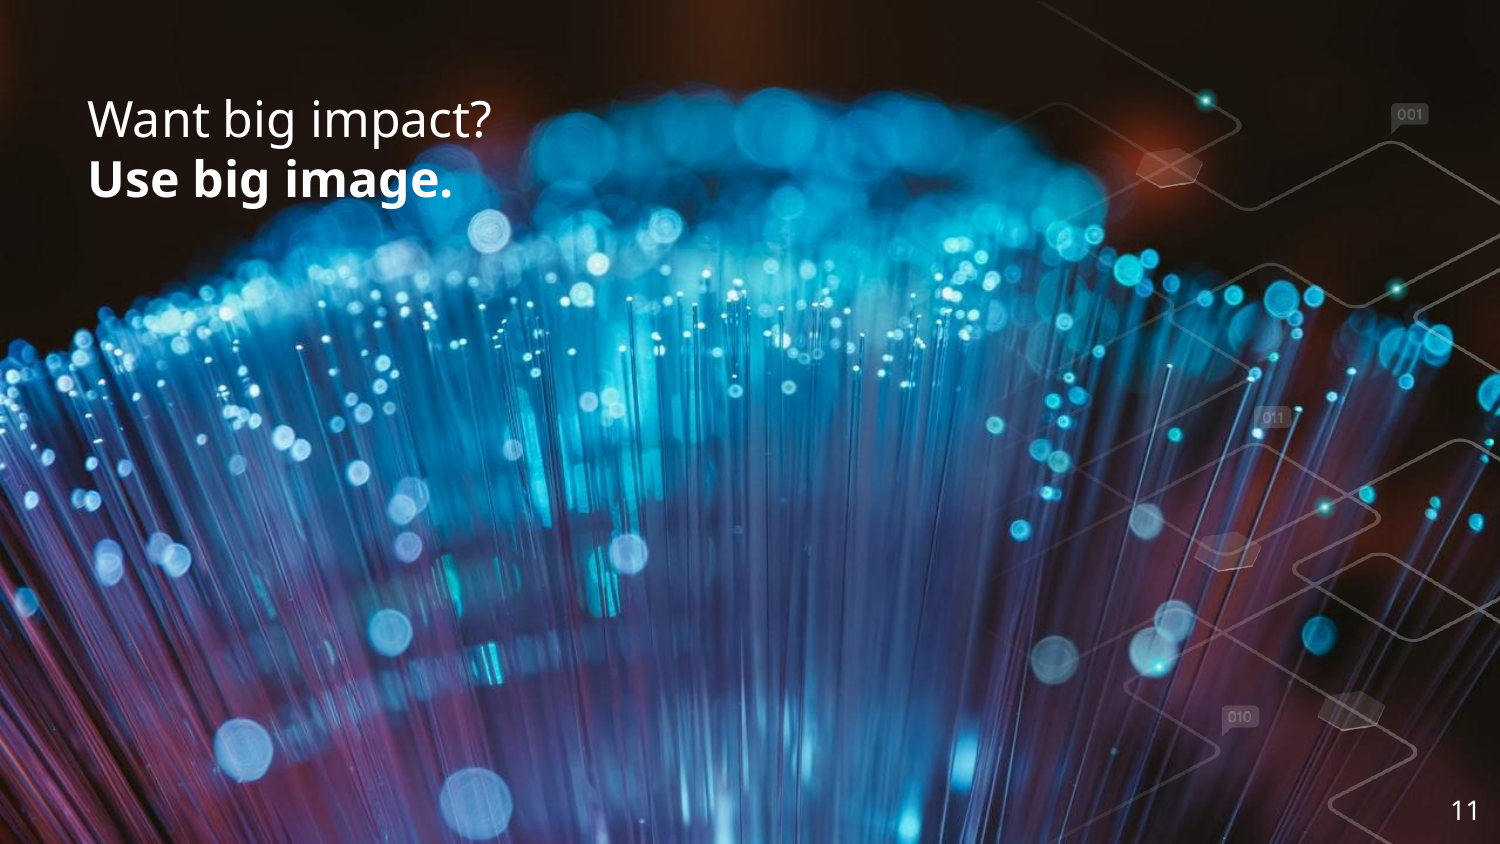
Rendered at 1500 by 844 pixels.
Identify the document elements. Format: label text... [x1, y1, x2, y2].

picture [0, 0, 1500, 844]
slide_number 4 [1391, 779, 1482, 844]
title Want big impact? Use big image. [87, 87, 583, 314]
